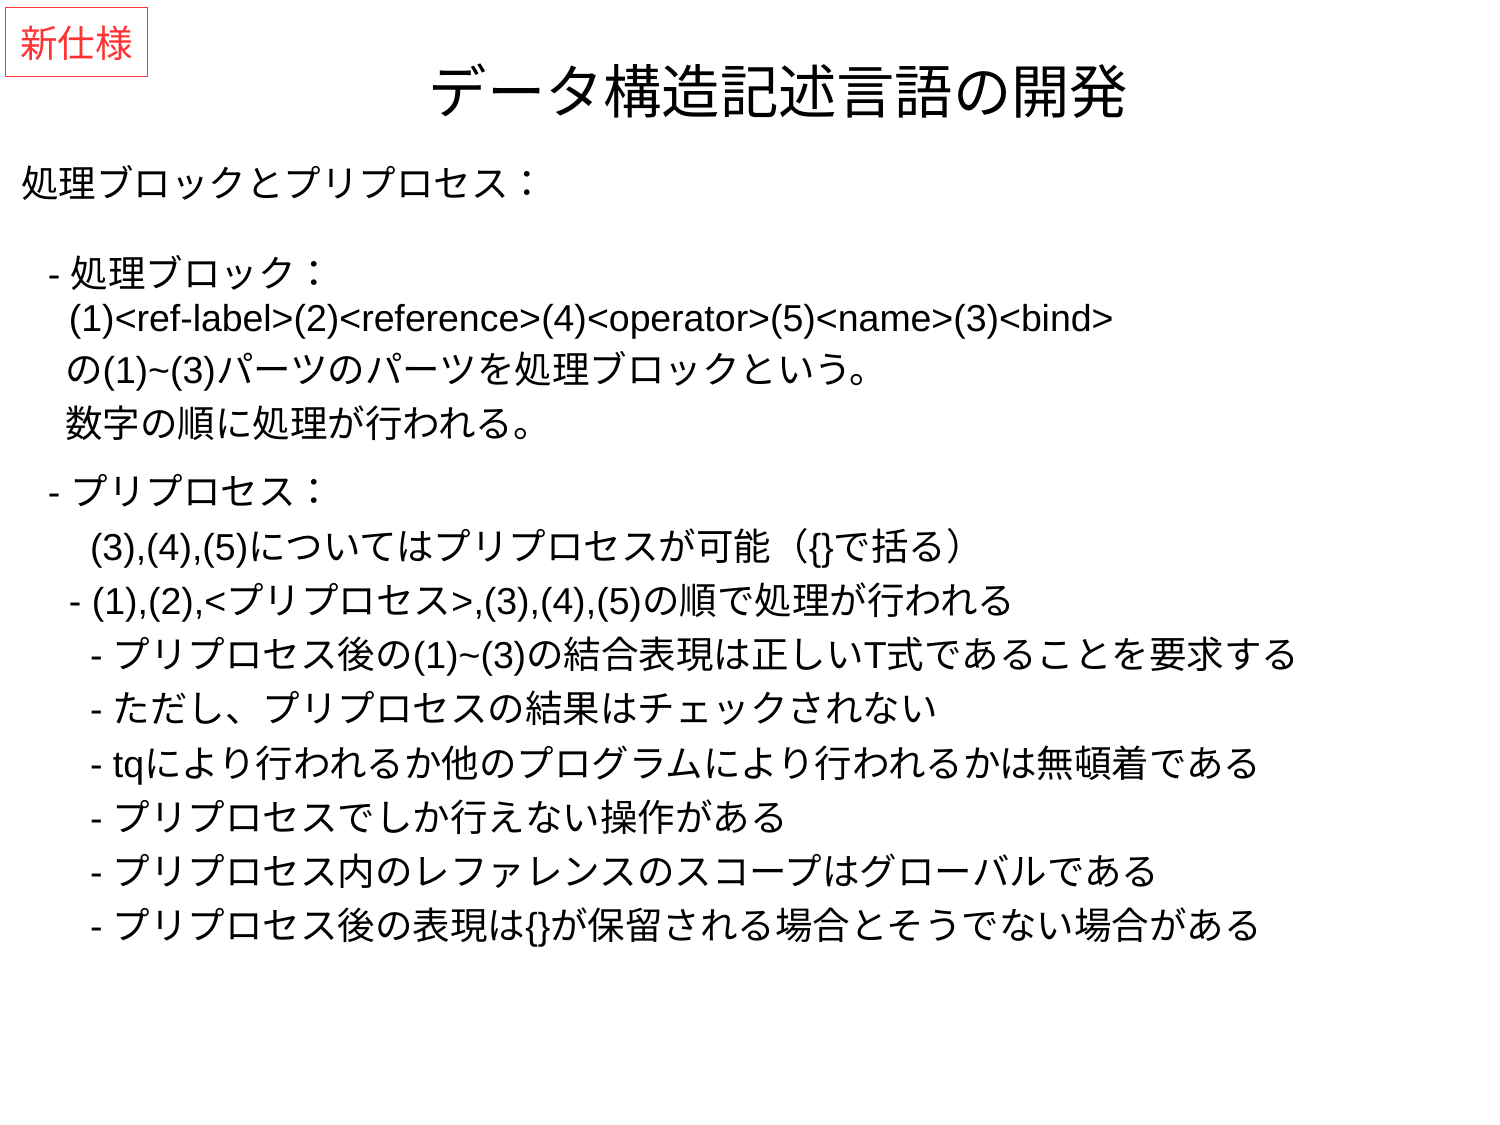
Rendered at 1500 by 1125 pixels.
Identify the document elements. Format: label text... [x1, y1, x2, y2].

text_box 新仕様 [5, 7, 148, 70]
text_box データ構造記述言語の開発 [414, 48, 1143, 134]
text_box 処理ブロックとプリプロセス： [6, 152, 561, 213]
text_box - プリプロセス： (3),(4),(5)についてはプリプロセスが可能（{}で括る） - (1),(2),<プリプロセス>,(3),(4),(5)の順で処理が行われる - プリプロセス後の(1)~(3)の結合表現は正しいT式であることを要求する - ただし、プリプロセスの結果はチェックされない - tqにより行われるか他のプログラムにより行われるかは無頓着である - プリプロセスでしか行えない操作がある - プリプロセス内のレファレンスのスコープはグローバルである - プリプロセス後の表現は{}が保留される場合とそうでない場合がある [33, 454, 1315, 897]
text_box - 処理ブロック： (1)<ref-label>(2)<reference>(4)<operator>(5)<name>(3)<bind> の(1)~(3)パーツのパーツを処理ブロックという。 数字の順に処理が行われる。 [33, 236, 1165, 436]
